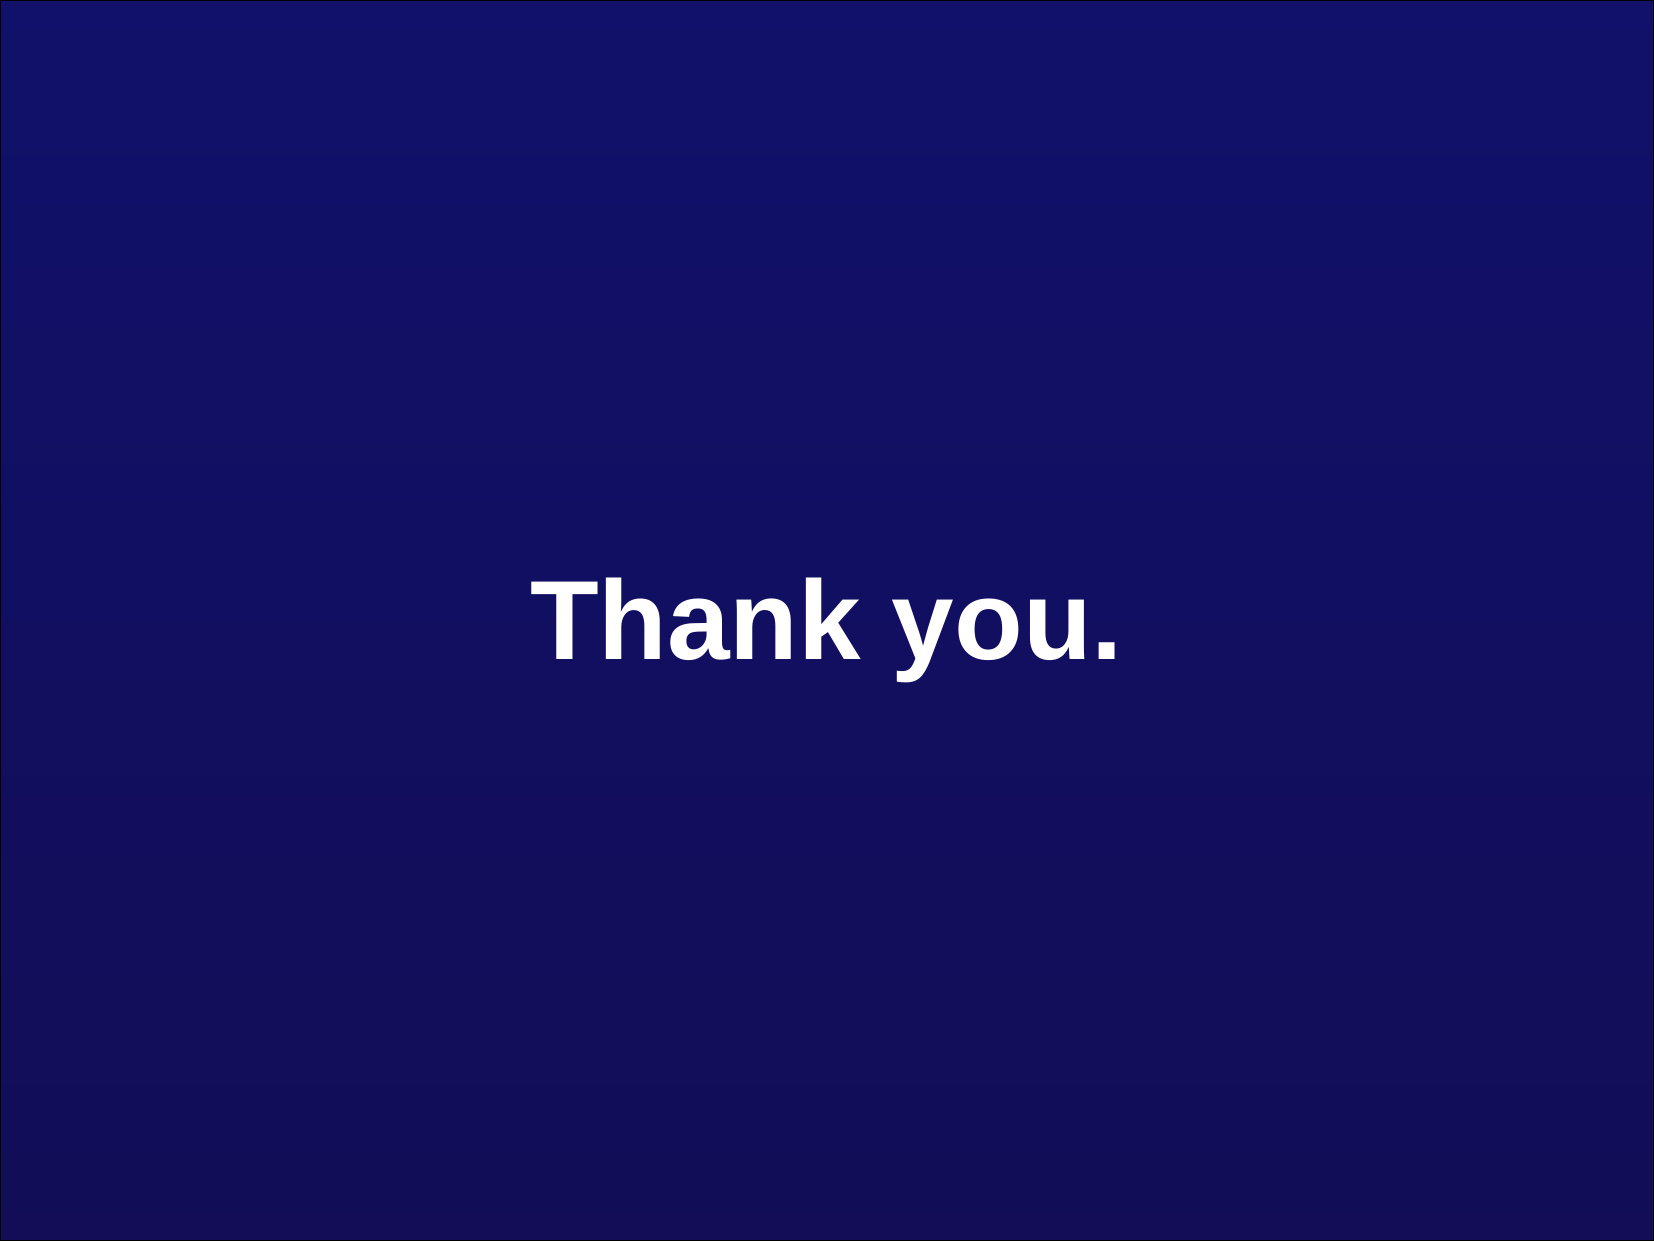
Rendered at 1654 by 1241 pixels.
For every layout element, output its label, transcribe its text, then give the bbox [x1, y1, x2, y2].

title Thank you. [82, 472, 1571, 768]
